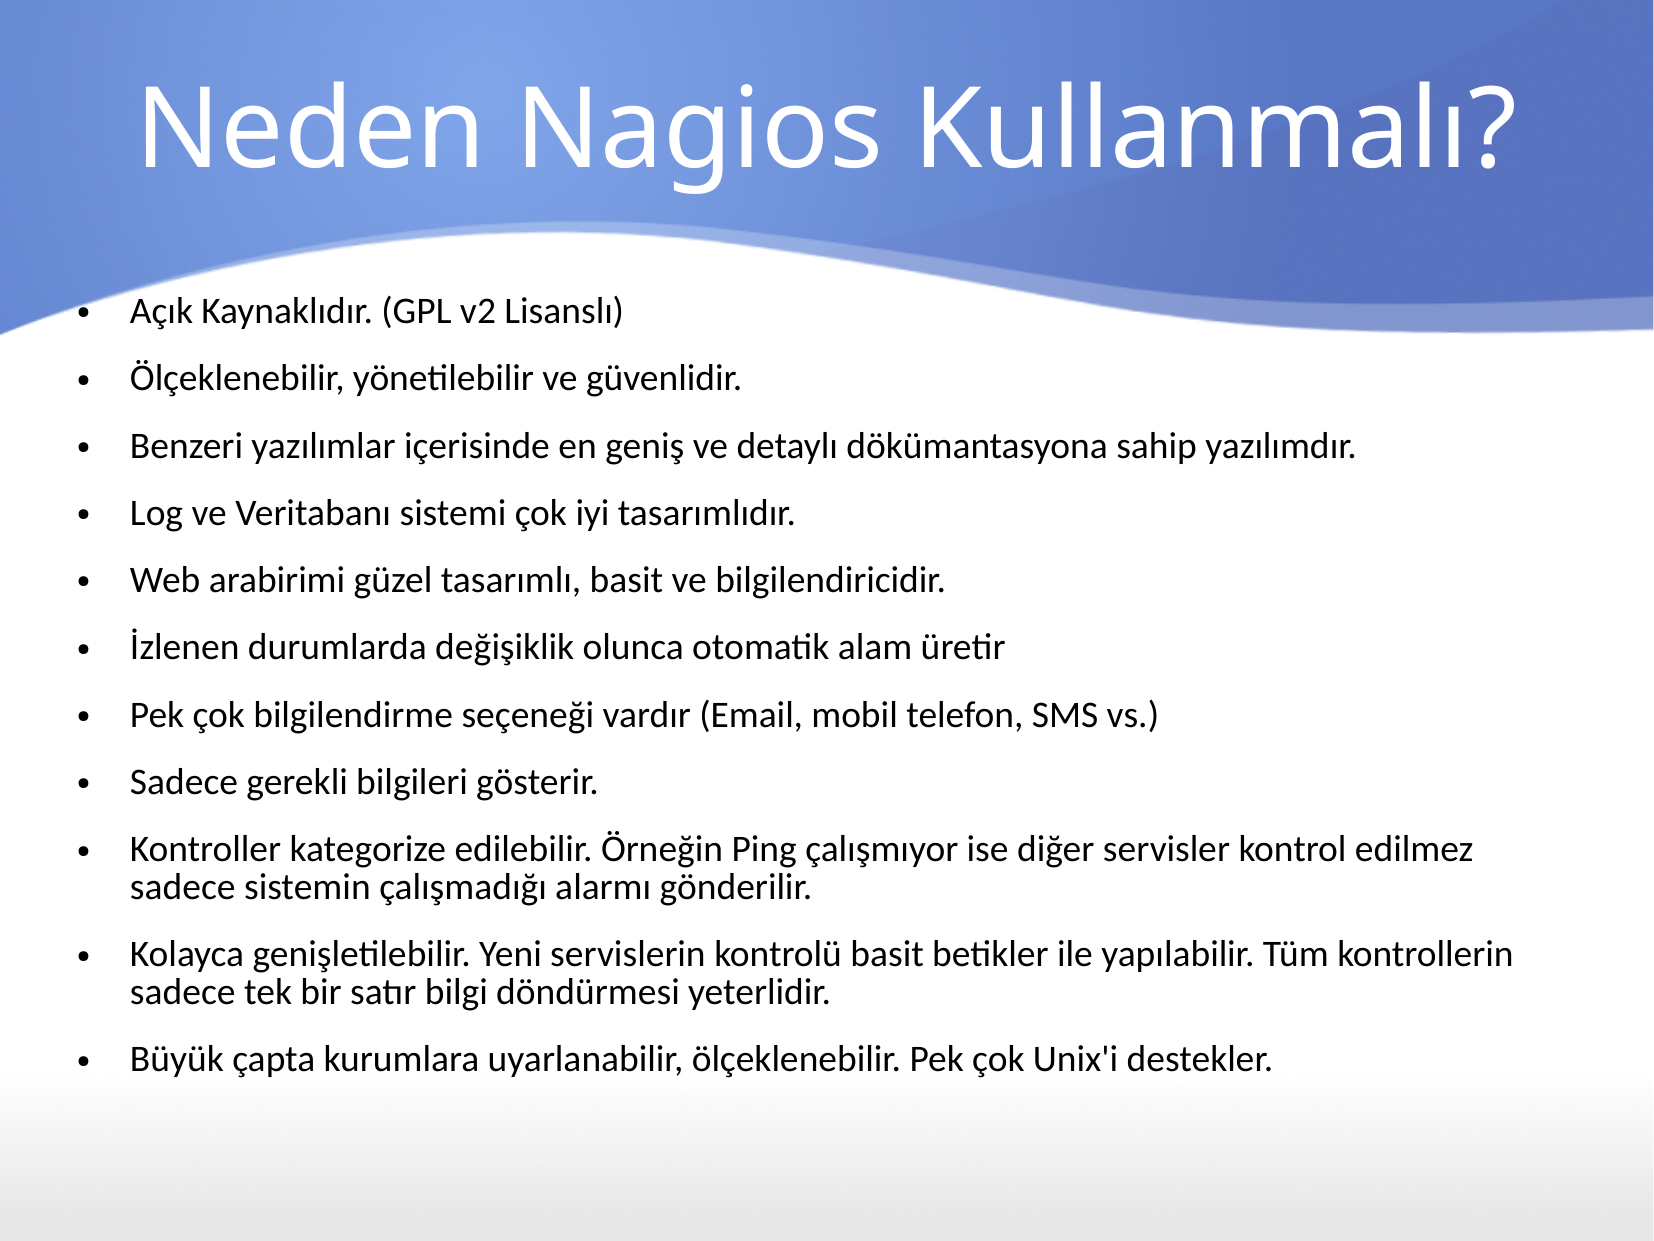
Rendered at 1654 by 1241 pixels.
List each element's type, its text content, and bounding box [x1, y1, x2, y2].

picture [0, 0, 1654, 1241]
title Neden Nagios Kullanmalı? [82, 19, 1571, 228]
list Açık Kaynaklıdır. (GPL v2 Lisanslı) Ölçeklenebilir, yönetilebilir ve güvenlidir. Benzeri yazılımlar içerisinde en geniş ve detaylı dökümantasyona sahip yazılımdır. Log ve Veritabanı sistemi çok iyi tasarımlıdır. Web arabirimi güzel tasarımlı, basit ve bilgilendiricidir. İzlenen durumlarda değişiklik olunca otomatik alam üretir Pek çok bilgilendirme seçeneği vardır (Email, mobil telefon, SMS vs.) Sadece gerekli bilgileri gösterir. Kontroller kategorize edilebilir. Örneğin Ping çalışmıyor ise diğer servisler kontrol edilmez sadece sistemin çalışmadığı alarmı gönderilir. Kolayca genişletilebilir. Yeni servislerin kontrolü basit betikler ile yapılabilir. Tüm kontrollerin sadece tek bir satır bilgi döndürmesi yeterlidir. Büyük çapta kurumlara uyarlanabilir, ölçeklenebilir. Pek çok Unix'i destekler. [59, 295, 1548, 1211]
